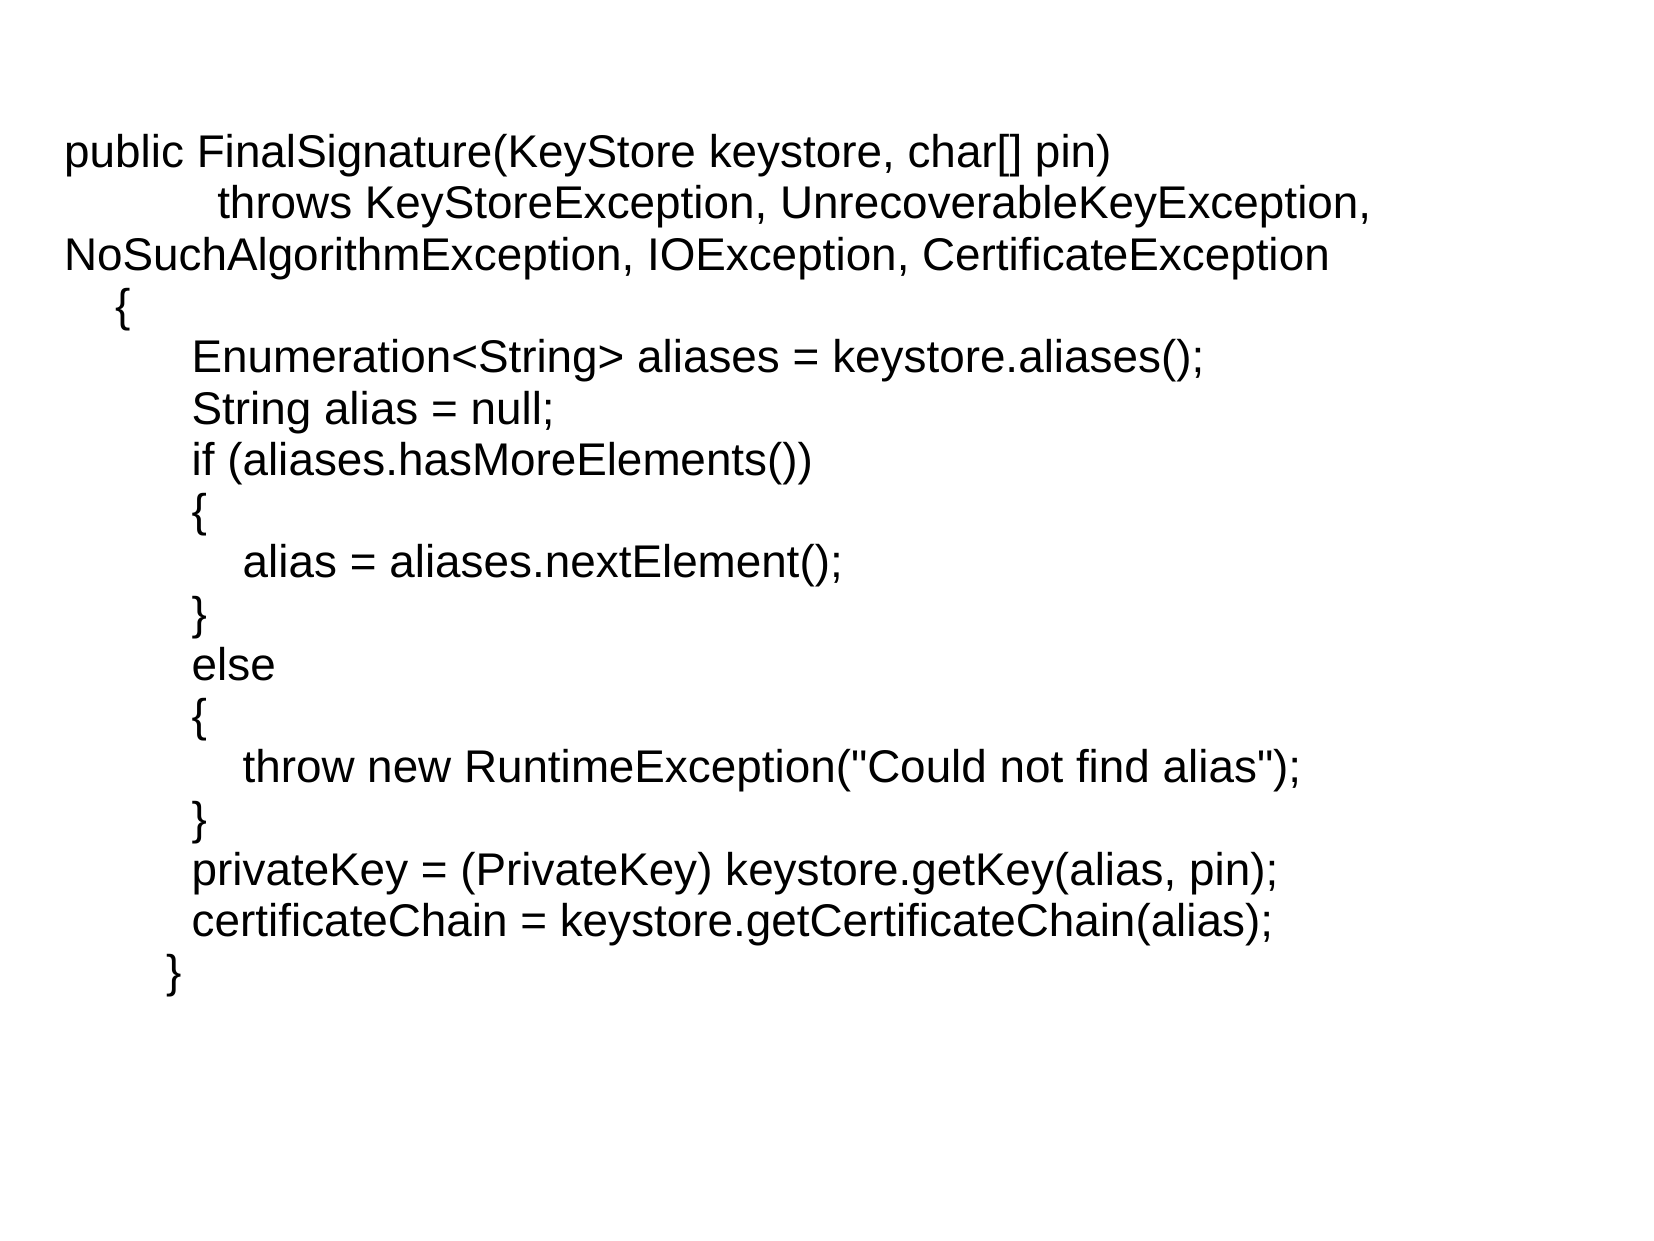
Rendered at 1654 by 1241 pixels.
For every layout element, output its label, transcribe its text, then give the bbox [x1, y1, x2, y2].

text_box public FinalSignature(KeyStore keystore, char[] pin) throws KeyStoreException, UnrecoverableKeyException, NoSuchAlgorithmException, IOException, CertificateException { Enumeration<String> aliases = keystore.aliases(); String alias = null; if (aliases.hasMoreElements()) { alias = aliases.nextElement(); } else { throw new RuntimeException("Could not find alias"); } privateKey = (PrivateKey) keystore.getKey(alias, pin); certificateChain = keystore.getCertificateChain(alias); } [49, 118, 1619, 1170]
